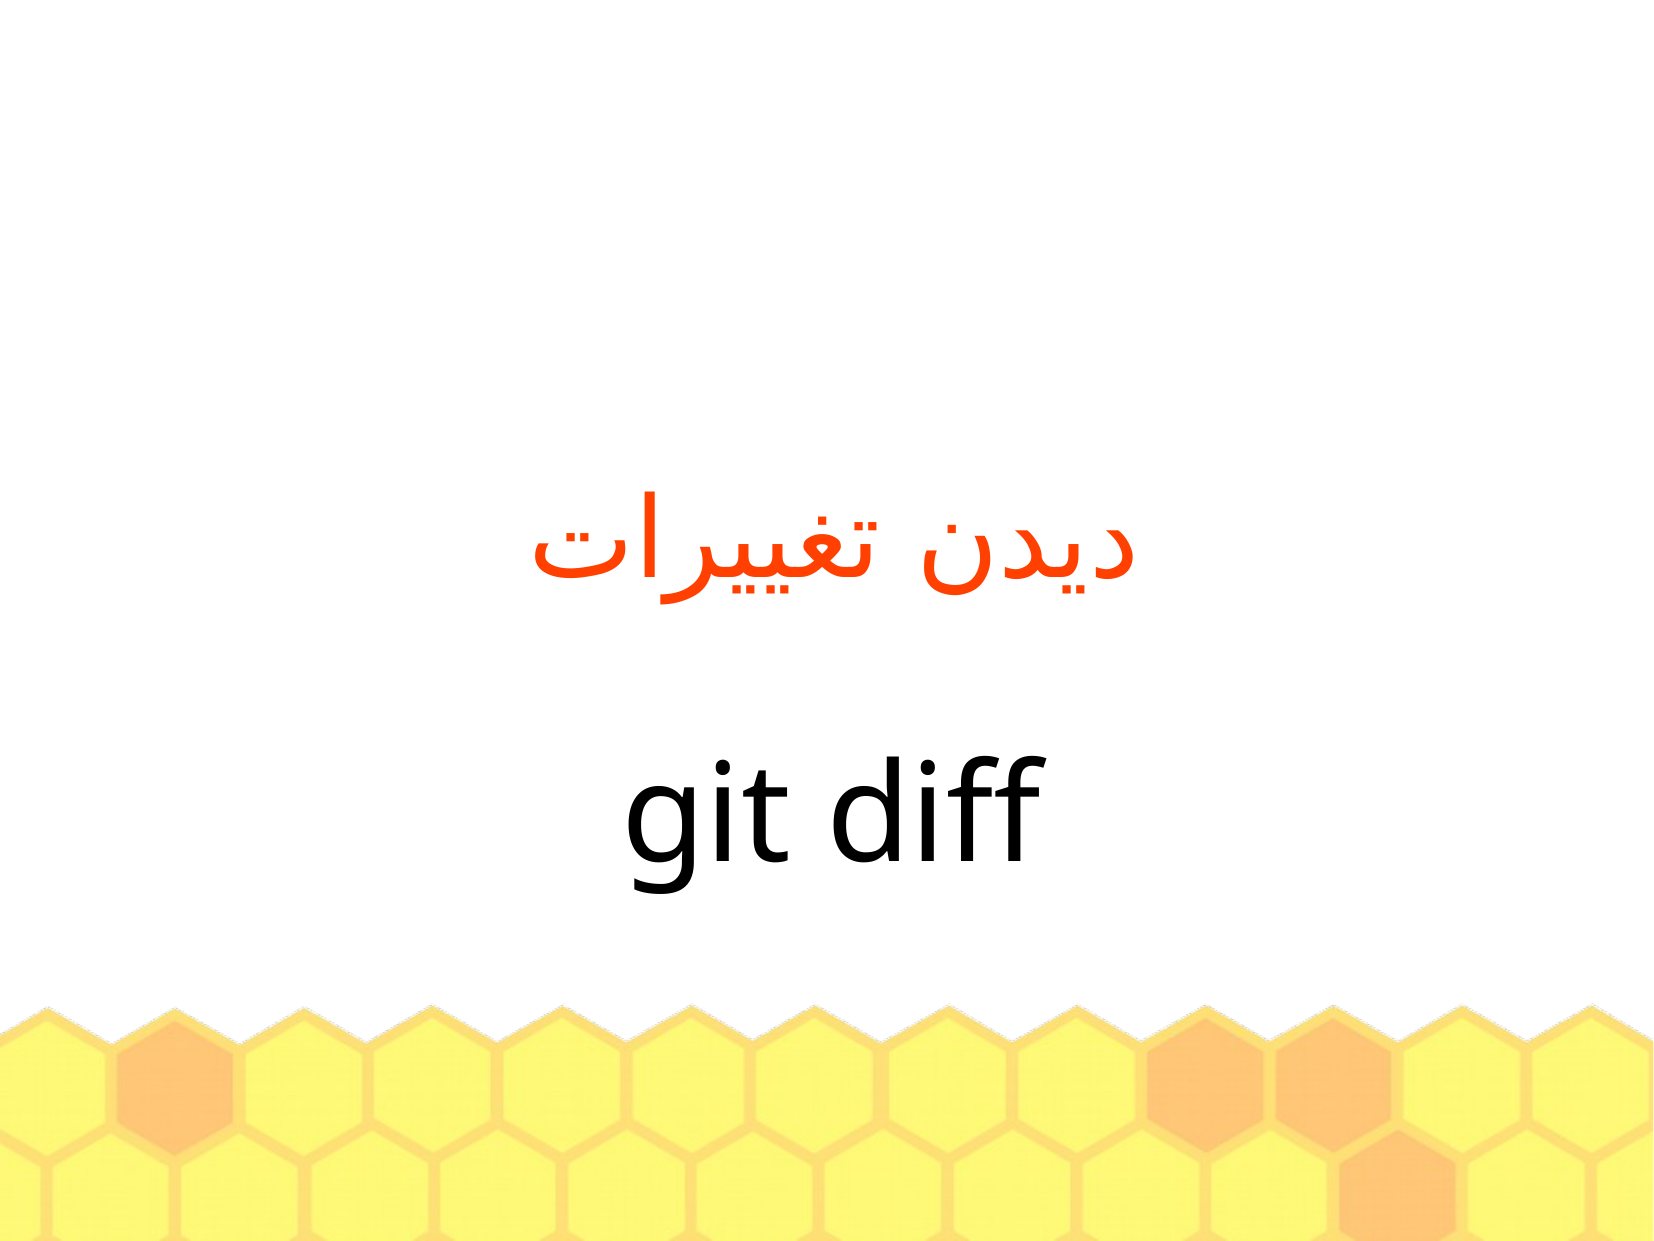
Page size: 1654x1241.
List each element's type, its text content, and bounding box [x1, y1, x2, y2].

title دیدن تغییرات [90, 435, 1579, 643]
title git diff [86, 705, 1576, 913]
picture [0, 1001, 1654, 1241]
